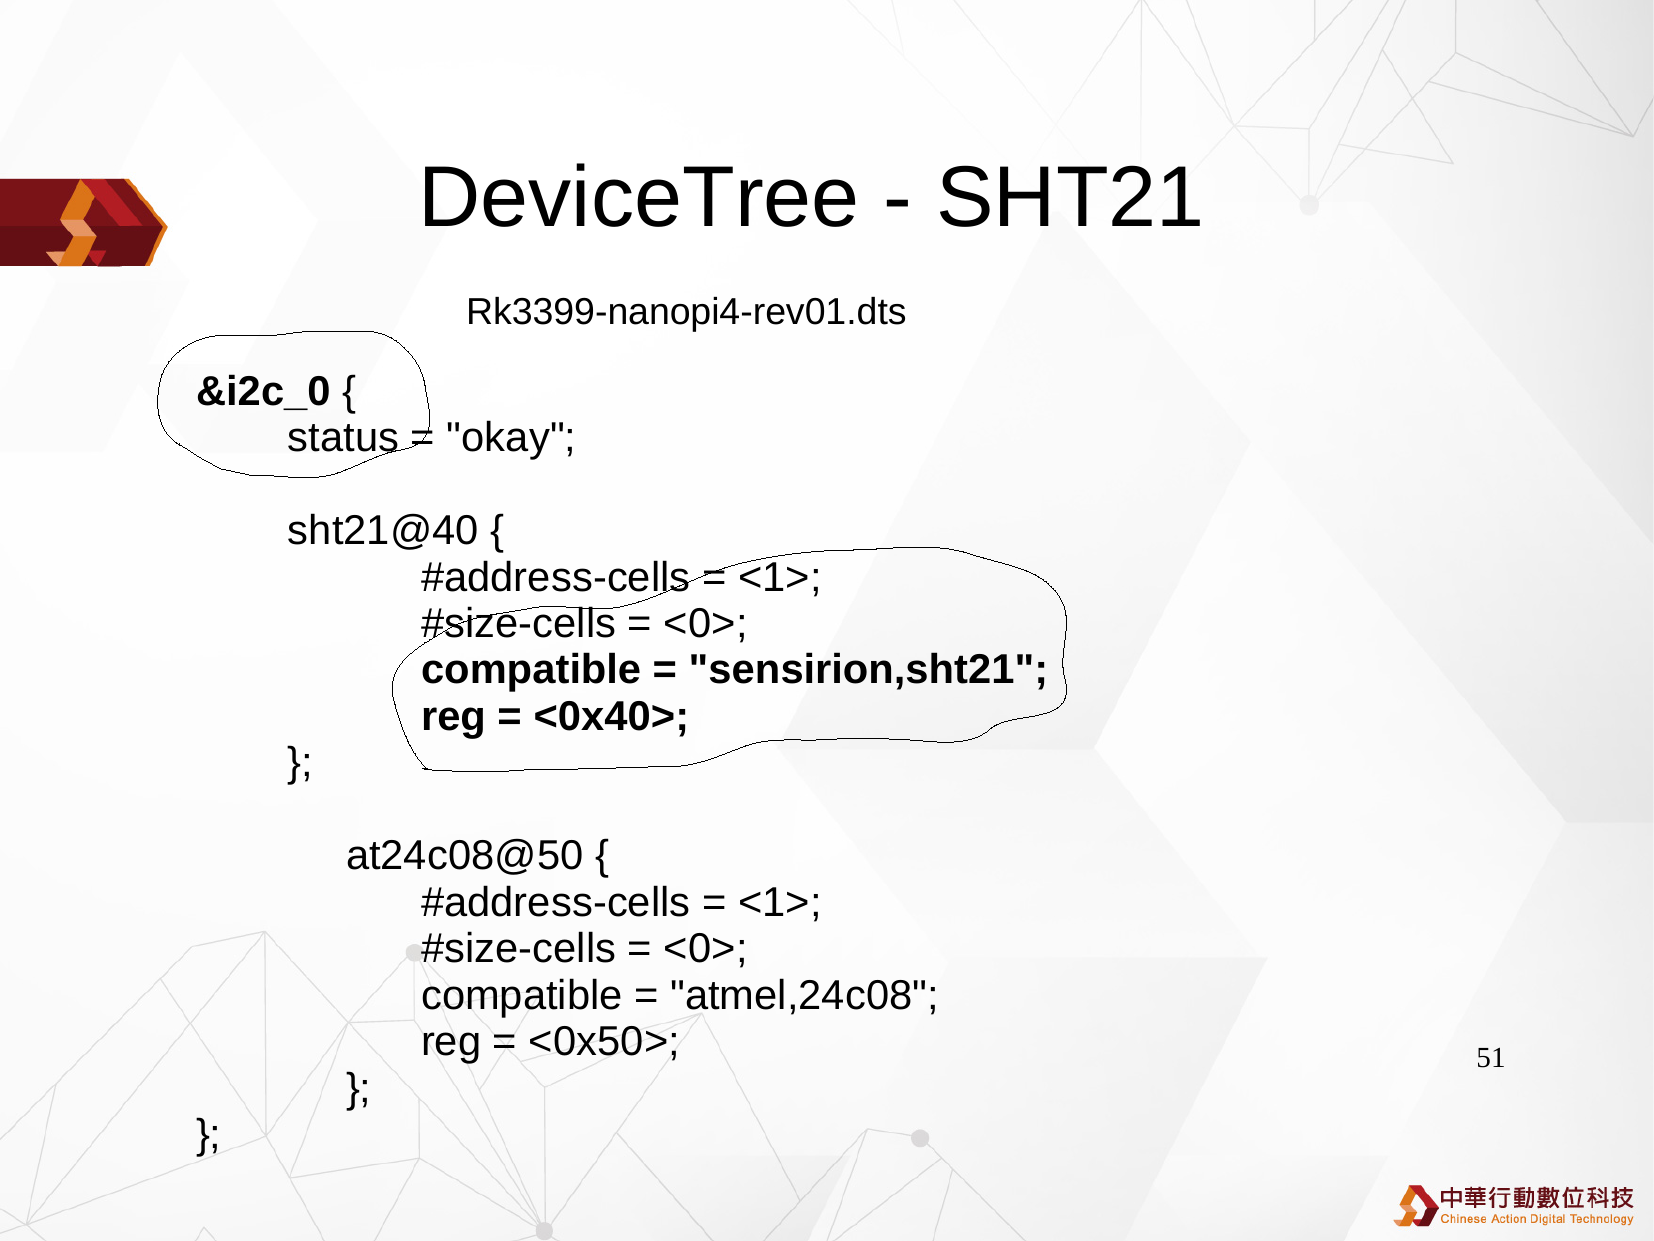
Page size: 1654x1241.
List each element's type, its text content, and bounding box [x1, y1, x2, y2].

text_box &i2c_0 { status = "okay"; sht21@40 { #address-cells = <1>; #size-cells = <0>; compatible = "sensirion,sht21"; reg = <0x40>; }; at24c08@50 { #address-cells = <1>; #size-cells = <0>; compatible = "atmel,24c08"; reg = <0x50>; }; }; [181, 360, 1267, 1241]
text_box Rk3399-nanopi4-rev01.dts [451, 283, 1148, 356]
title DeviceTree - SHT21 [118, 112, 1506, 281]
picture [0, 0, 1654, 1241]
